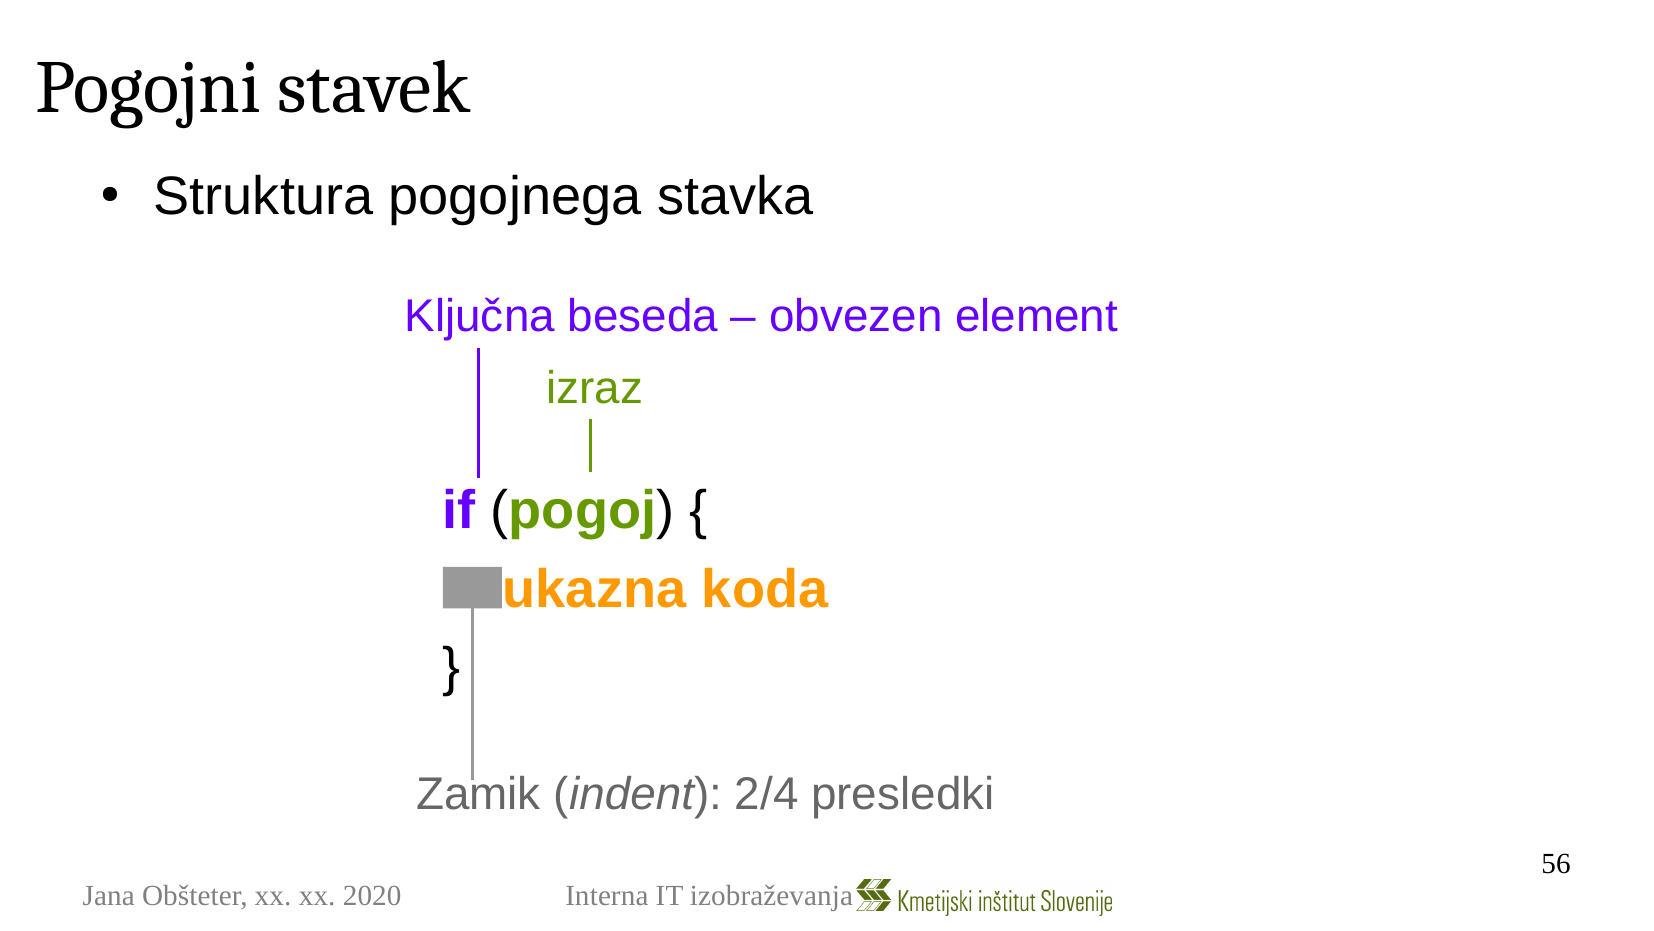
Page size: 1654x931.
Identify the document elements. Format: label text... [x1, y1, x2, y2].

text_box [442, 566, 502, 609]
text_box Ključna beseda – obvezen element [389, 282, 1193, 349]
list Struktura pogojnega stavka if (pogoj) { ukazna koda } [82, 165, 1642, 827]
text_box Zamik (indent): 2/4 presledki [401, 760, 1205, 827]
text_box izraz [531, 355, 934, 473]
title Pogojni stavek [35, 21, 1524, 154]
picture [856, 879, 1112, 916]
